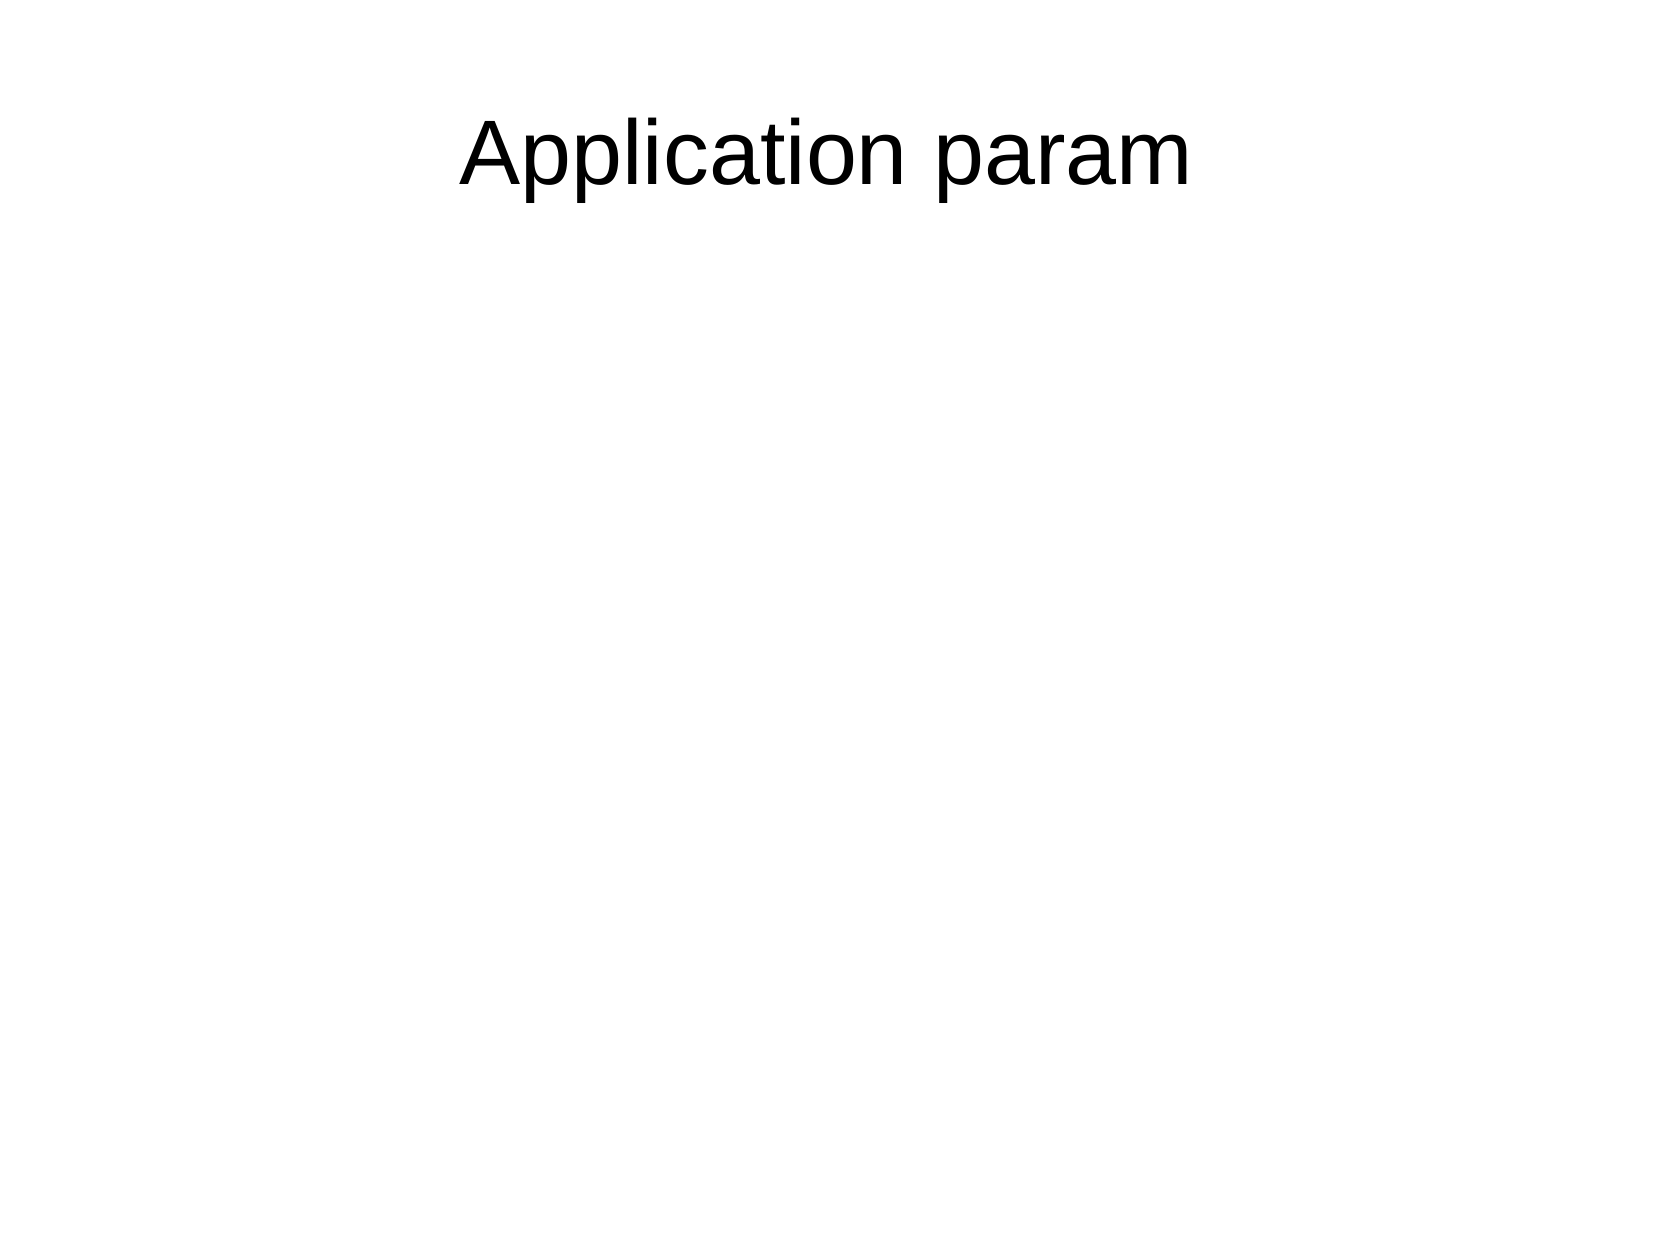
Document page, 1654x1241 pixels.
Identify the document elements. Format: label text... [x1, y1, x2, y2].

title Application param [82, 49, 1571, 257]
